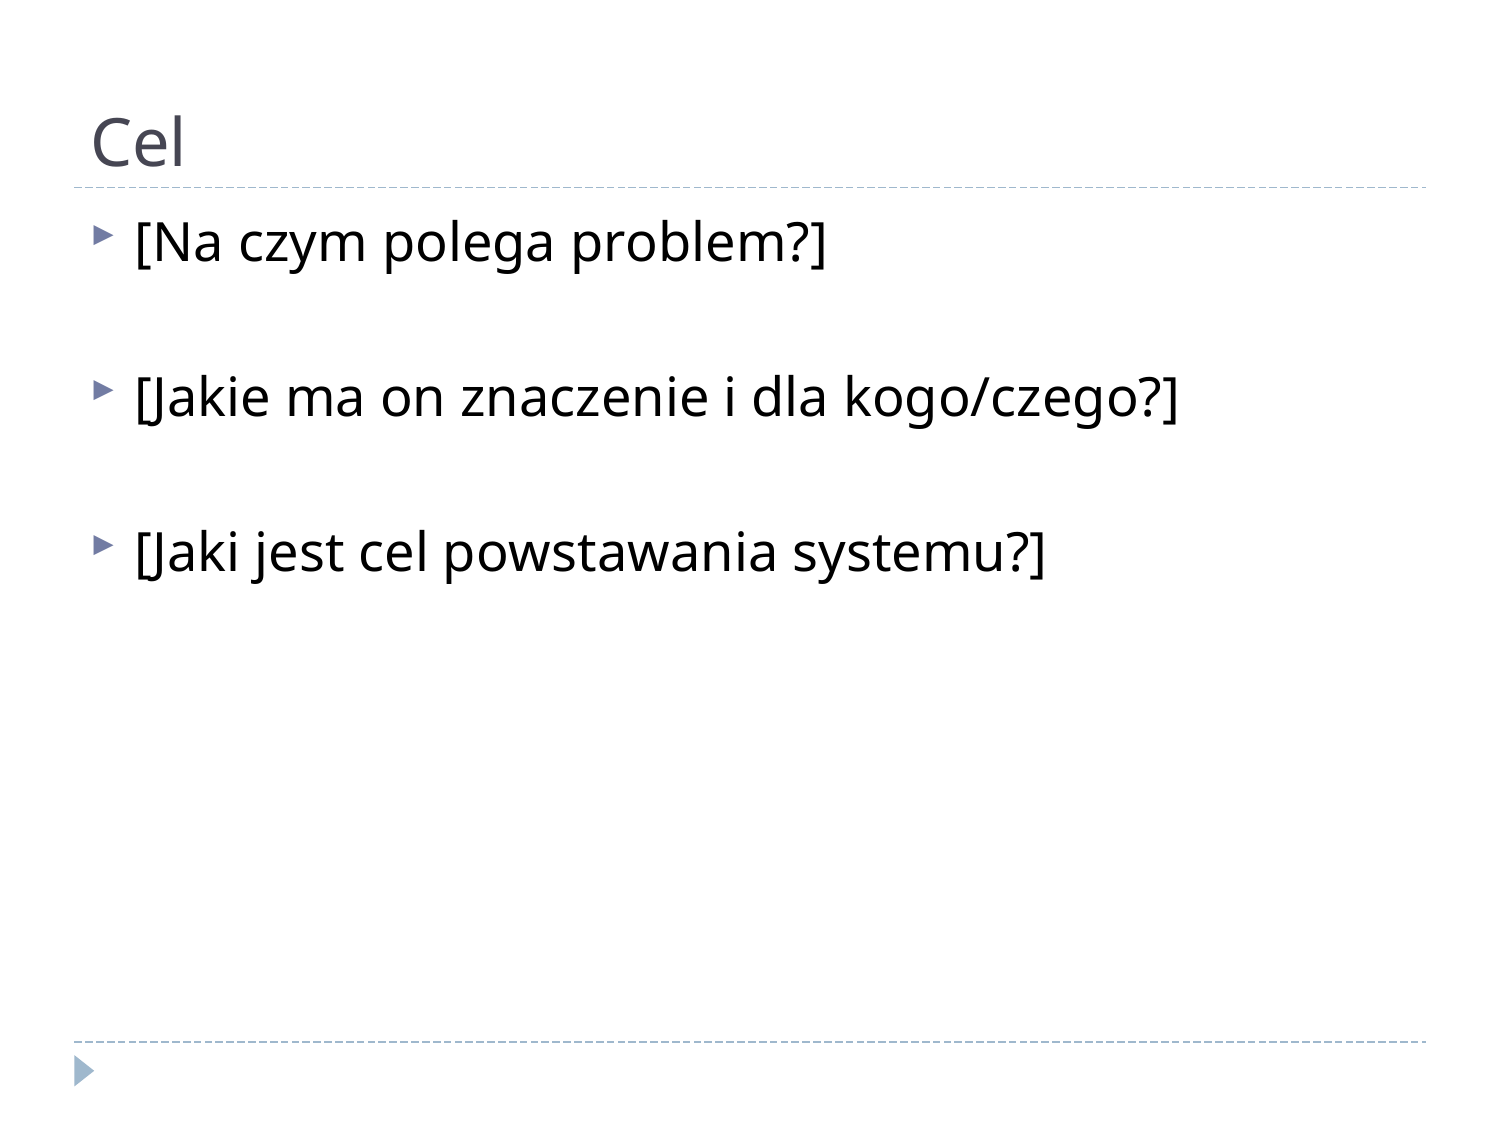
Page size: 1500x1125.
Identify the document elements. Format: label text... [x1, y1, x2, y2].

list [Na czym polega problem?] [Jakie ma on znaczenie i dla kogo/czego?] [Jaki jest cel powstawania systemu?] [75, 200, 1426, 1010]
title Cel [75, 24, 1426, 188]
